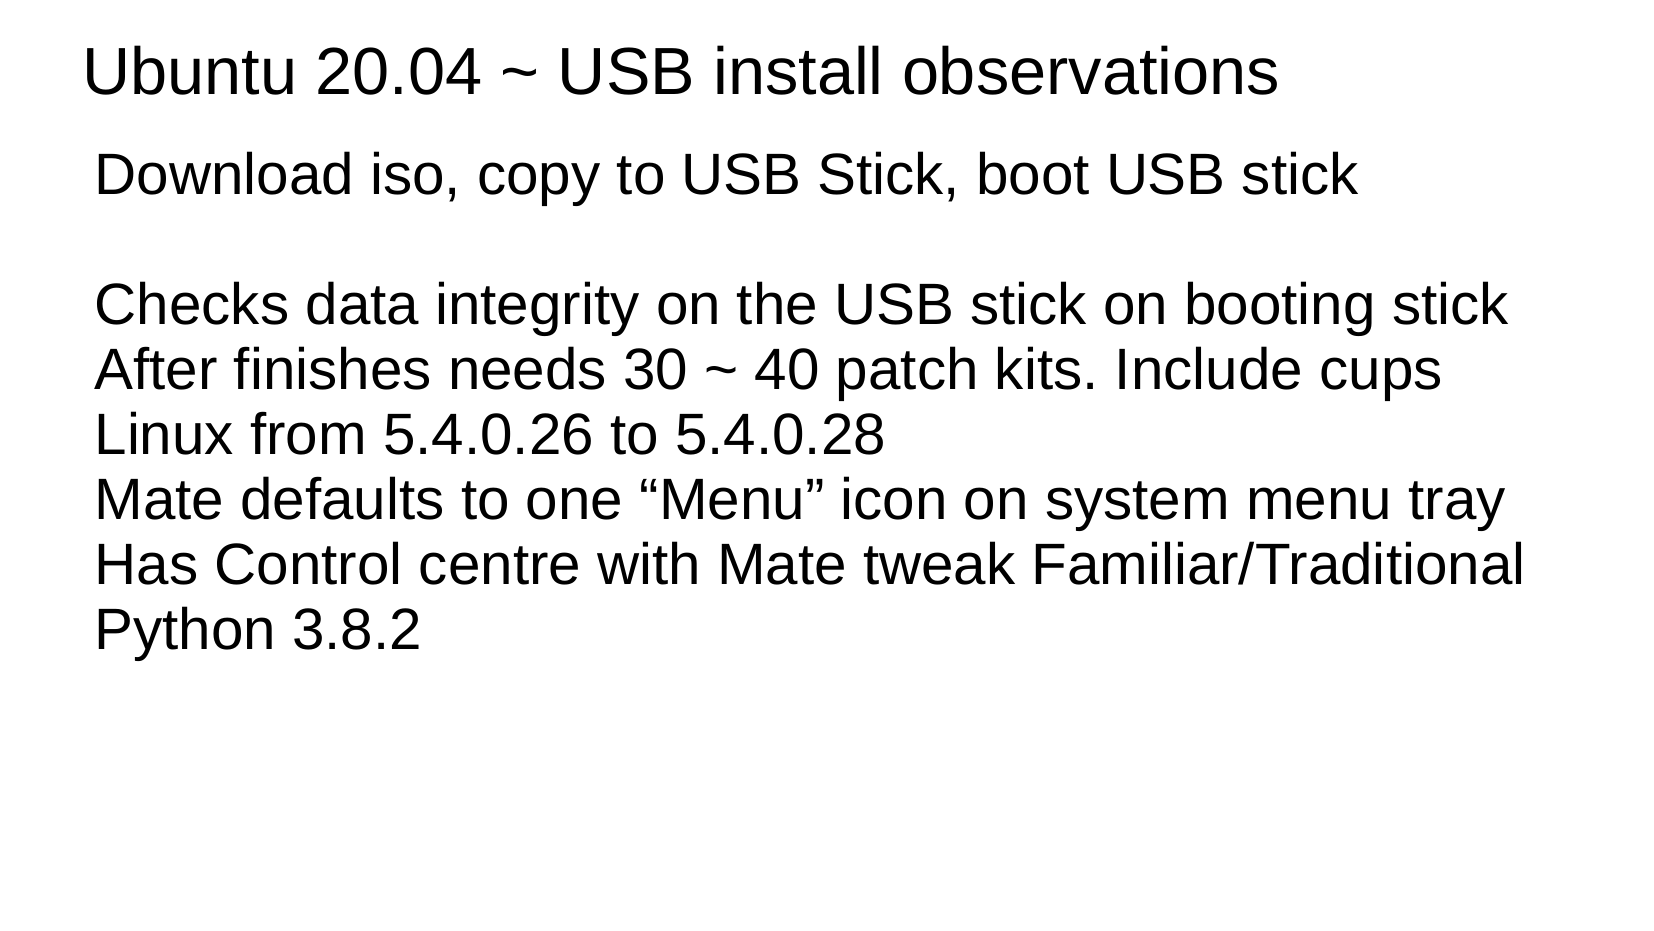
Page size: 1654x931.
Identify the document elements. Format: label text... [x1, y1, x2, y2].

title Ubuntu 20.04 ~ USB install observations [82, 34, 1571, 110]
text_box Download iso, copy to USB Stick, boot USB stick Checks data integrity on the USB stick on booting stick After finishes needs 30 ~ 40 patch kits. Include cups Linux from 5.4.0.26 to 5.4.0.28 Mate defaults to one “Menu” icon on system menu tray Has Control centre with Mate tweak Familiar/Traditional Python 3.8.2 [94, 141, 1583, 875]
